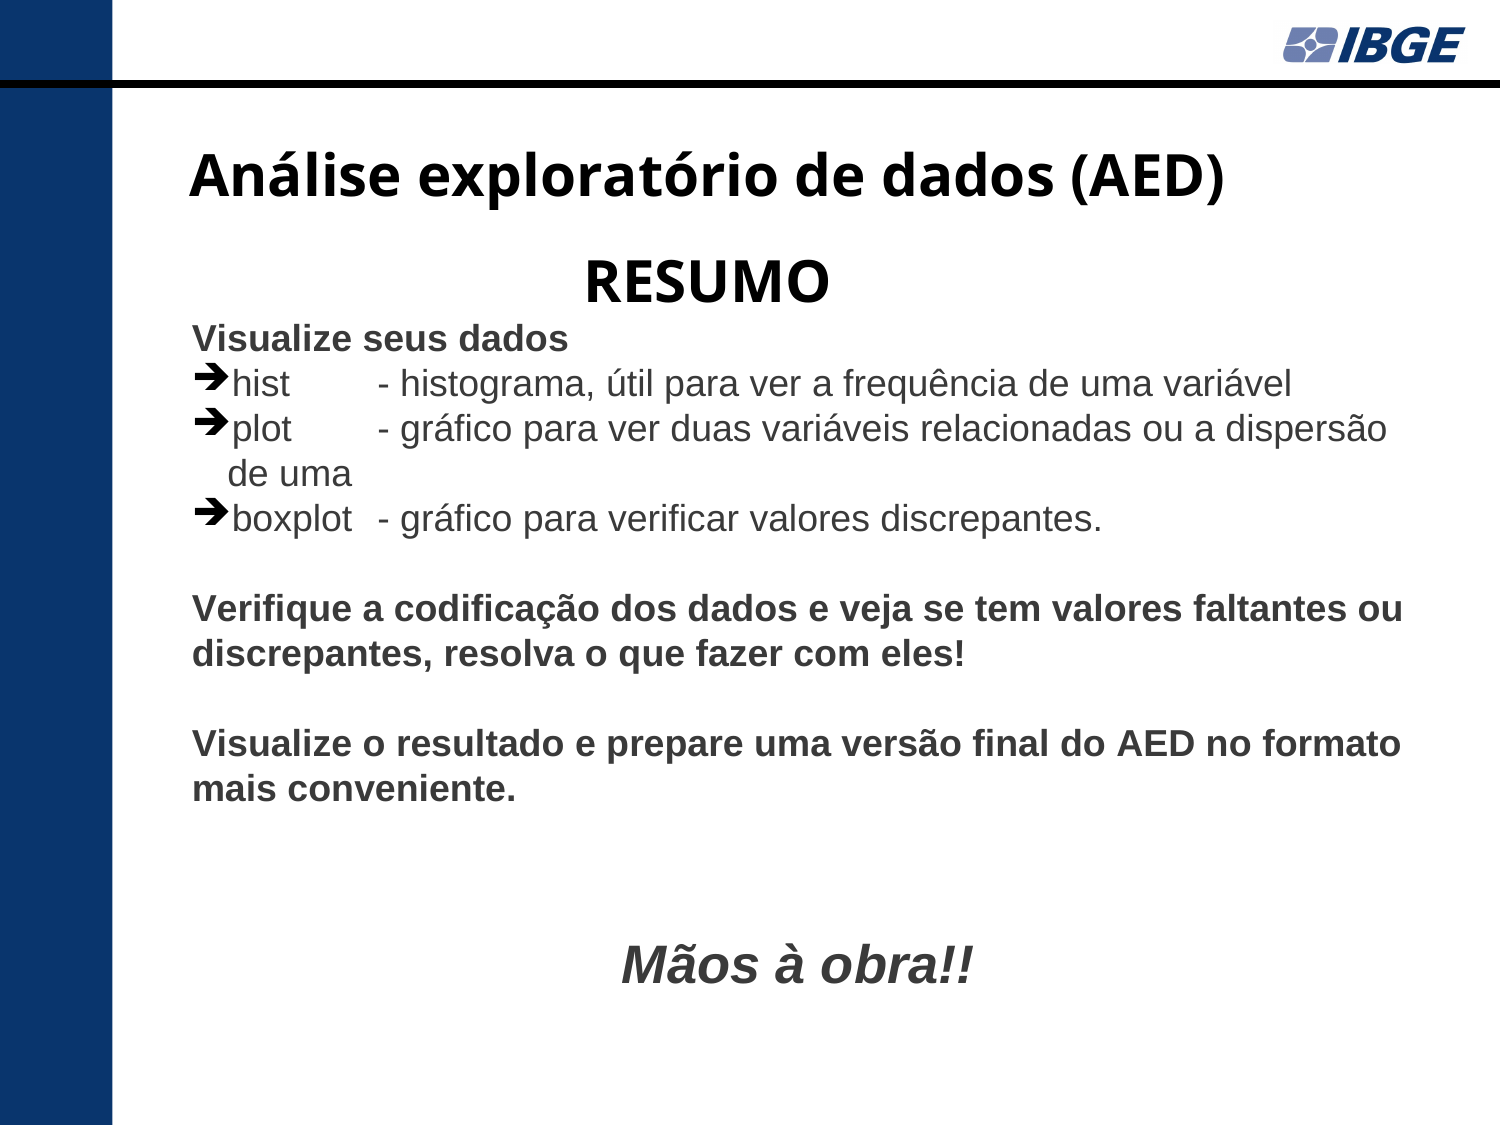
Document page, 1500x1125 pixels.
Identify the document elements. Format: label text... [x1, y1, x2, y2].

text_box Análise exploratório de dados (AED) RESUMO [174, 129, 1426, 322]
text_box Visualize seus dados hist - histograma, útil para ver a frequência de uma variável plot - gráfico para ver duas variáveis relacionadas ou a dispersão de uma boxplot - gráfico para verificar valores discrepantes. Verifique a codificação dos dados e veja se tem valores faltantes ou discrepantes, resolva o que fazer com eles! Visualize o resultado e prepare uma versão final do AED no formato mais conveniente. Mãos à obra!! [177, 307, 1441, 1047]
picture [1273, 20, 1468, 64]
